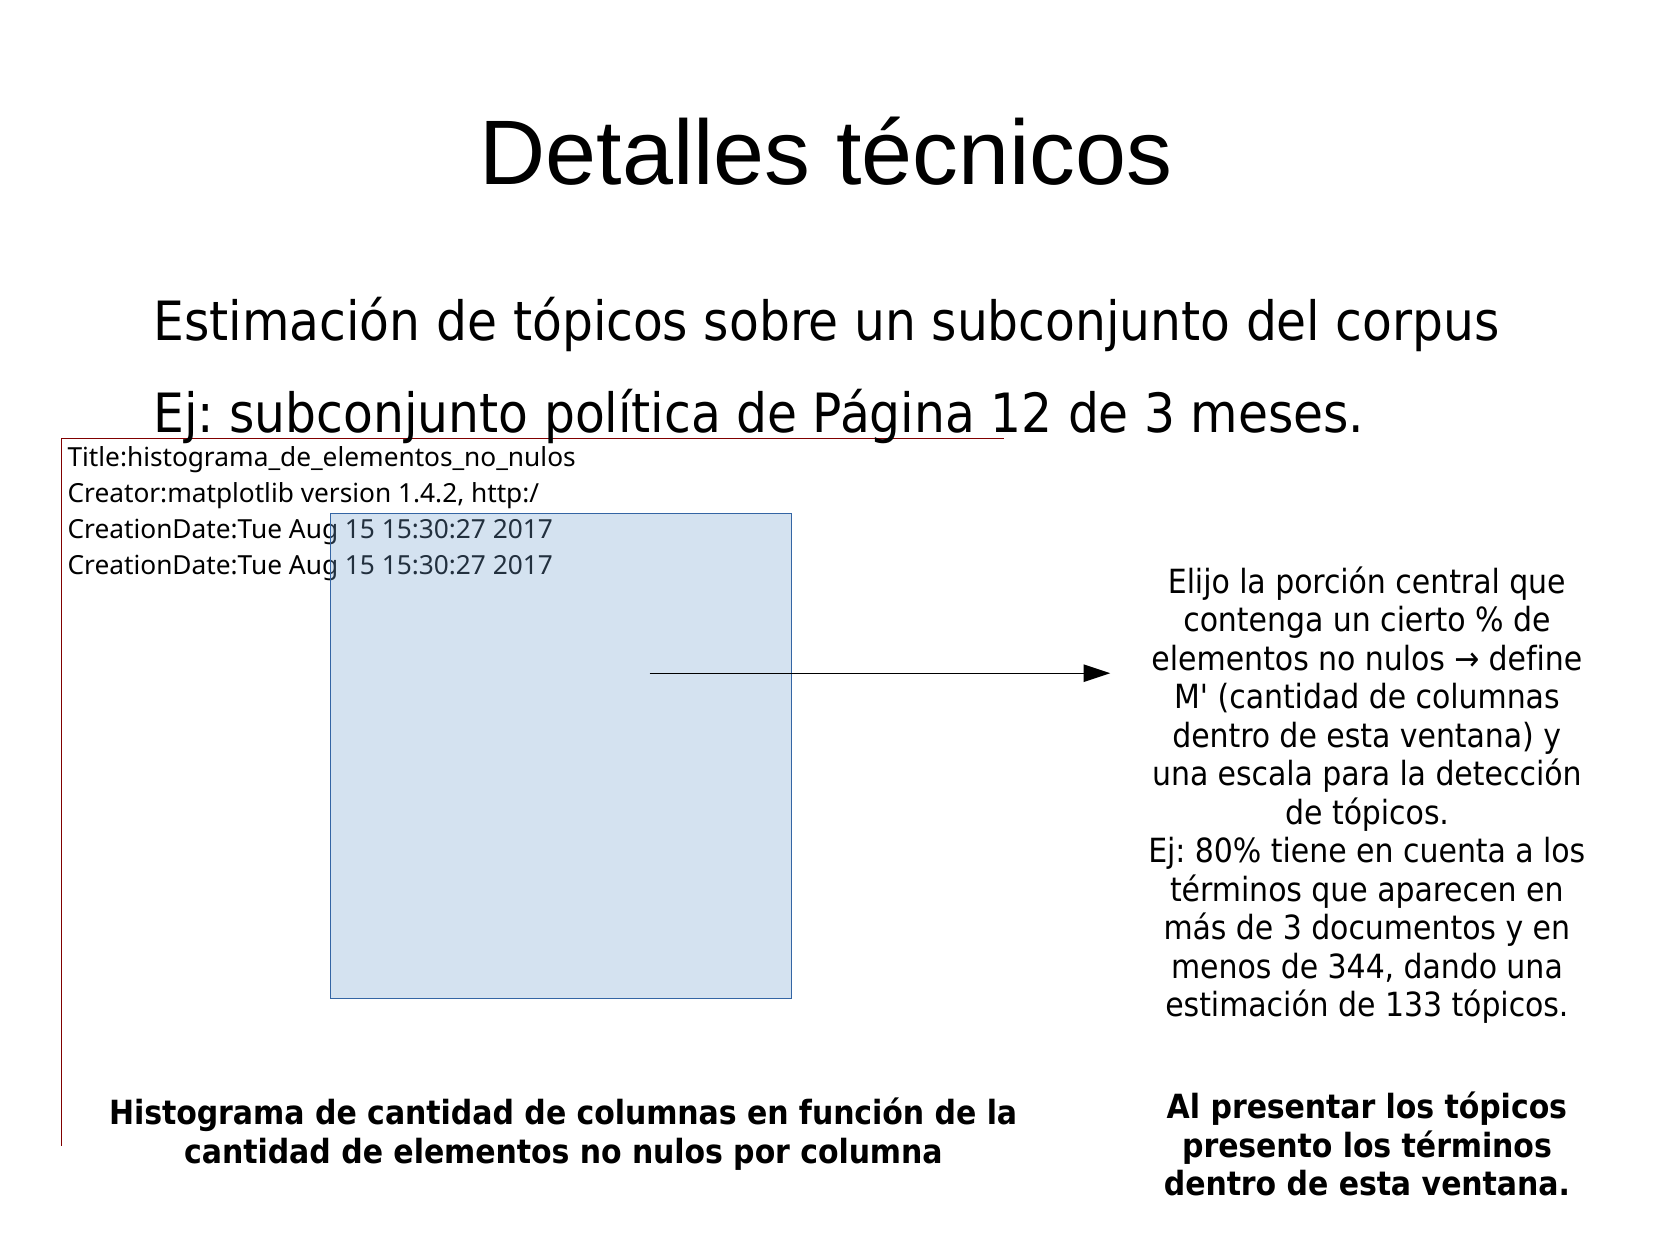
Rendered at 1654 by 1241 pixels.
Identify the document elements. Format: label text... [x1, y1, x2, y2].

text_box Al presentar los tópicos presento los términos dentro de esta ventana. [1127, 1080, 1607, 1223]
text_box Elijo la porción central que contenga un cierto % de elementos no nulos → define M' (cantidad de columnas dentro de esta ventana) y una escala para la detección de tópicos. Ej: 80% tiene en cuenta a los términos que aparecen en más de 3 documentos y en menos de 344, dando una estimación de 133 tópicos. [1127, 555, 1607, 1077]
text_box Histograma de cantidad de columnas en función de la cantidad de elementos no nulos por columna [35, 1086, 1093, 1180]
text_box [330, 513, 792, 999]
list Estimación de tópicos sobre un subconjunto del corpus Ej: subconjunto política de Página 12 de 3 meses. [82, 290, 1571, 485]
title Detalles técnicos [82, 49, 1571, 257]
picture [59, 436, 1004, 1086]
